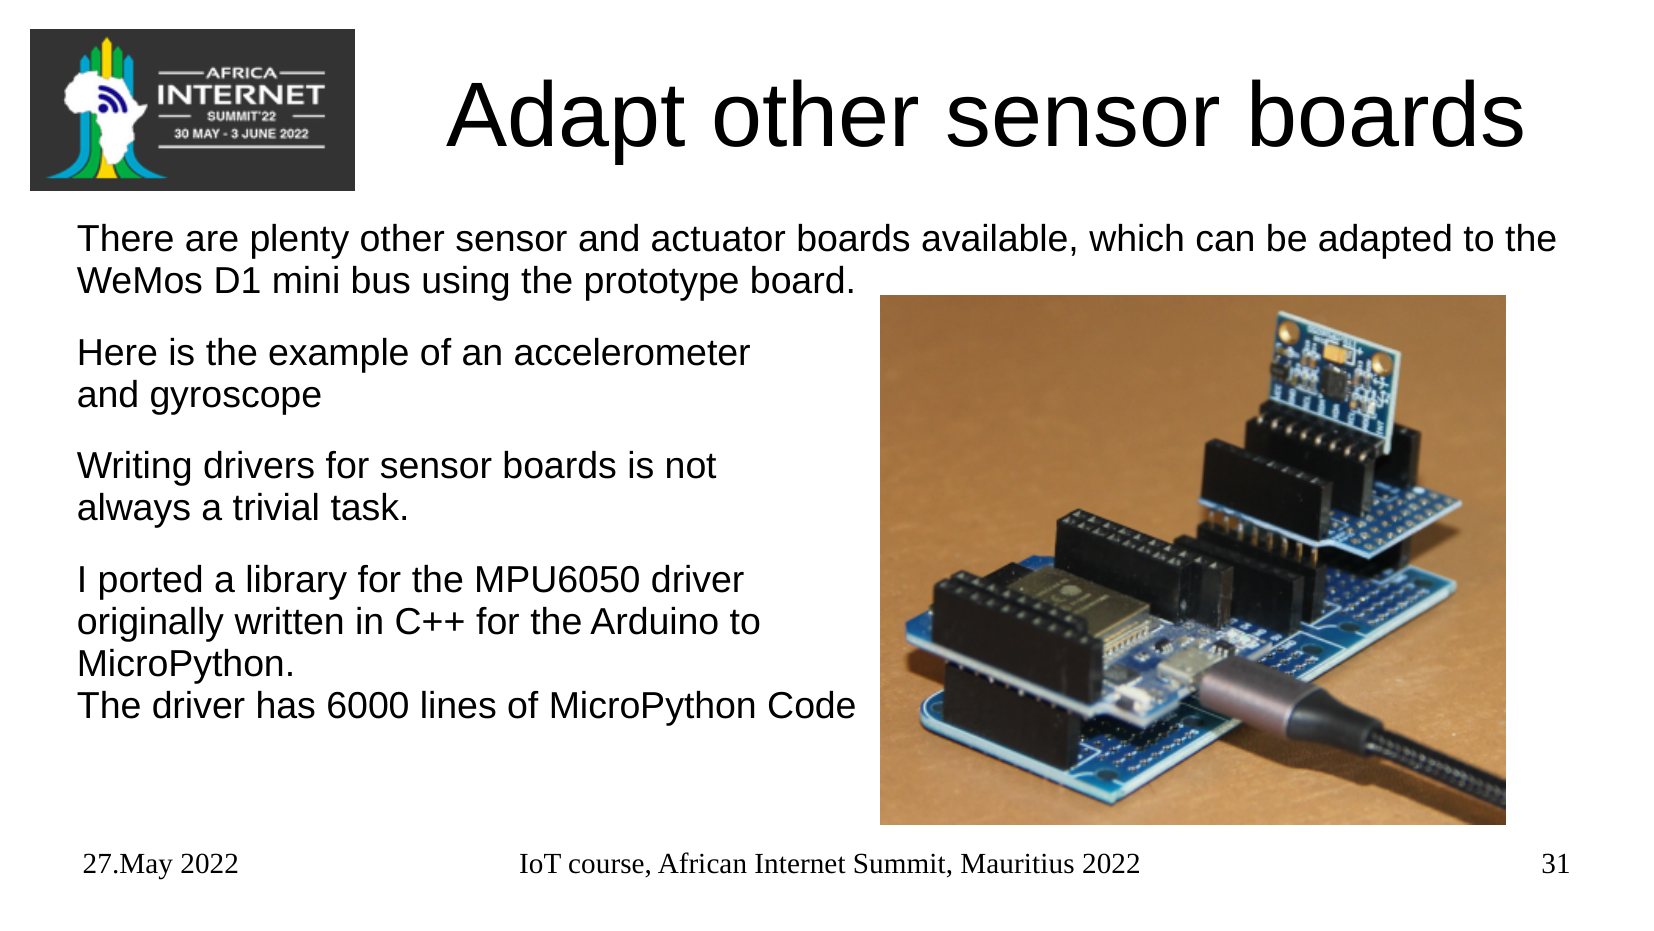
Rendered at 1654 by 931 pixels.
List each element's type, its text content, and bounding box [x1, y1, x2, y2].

list There are plenty other sensor and actuator boards available, which can be adapted to the WeMos D1 mini bus using the prototype board. Here is the example of an accelerometer and gyroscope Writing drivers for sensor boards is not always a trivial task. I ported a library for the MPU6050 driver originally written in C++ for the Arduino to MicroPython. The driver has 6000 lines of MicroPython Code [76, 217, 1565, 758]
picture [30, 29, 355, 191]
picture [880, 295, 1506, 825]
title Adapt other sensor boards [403, 37, 1571, 193]
